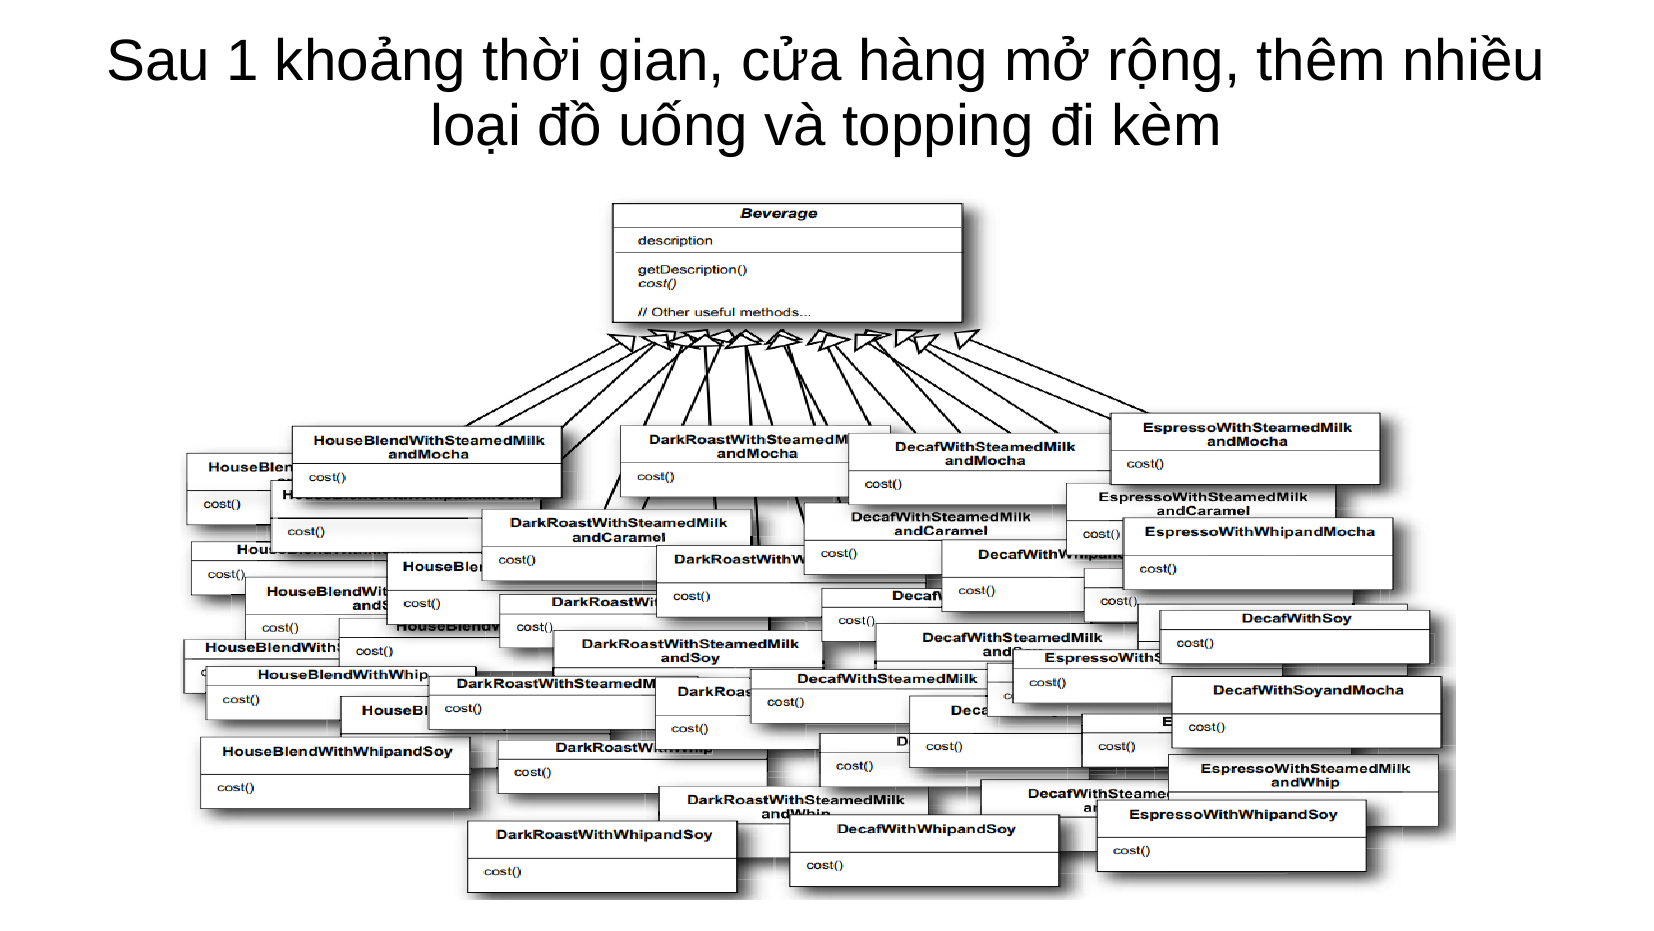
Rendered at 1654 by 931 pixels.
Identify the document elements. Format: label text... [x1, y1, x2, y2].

picture [180, 194, 1456, 901]
title Sau 1 khoảng thời gian, cửa hàng mở rộng, thêm nhiều loại đồ uống và topping đi kèm [82, 15, 1571, 171]
